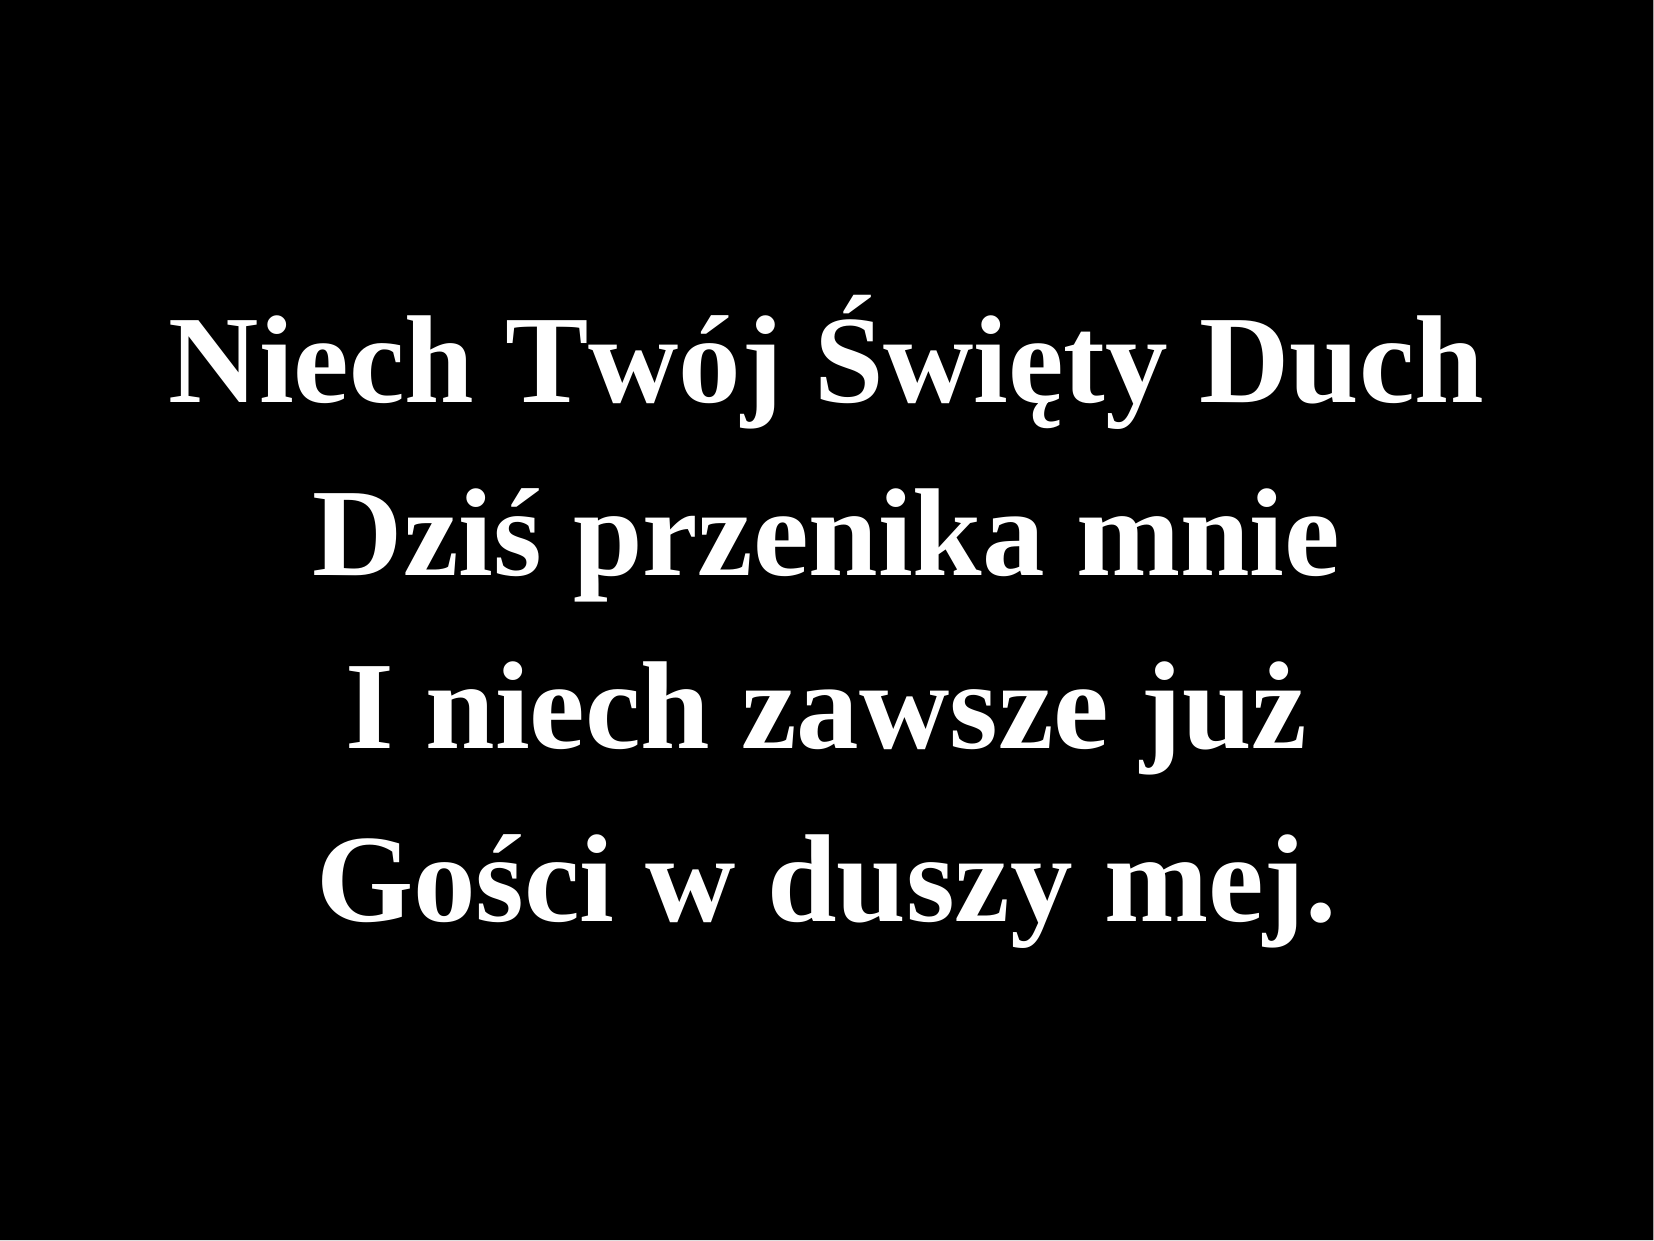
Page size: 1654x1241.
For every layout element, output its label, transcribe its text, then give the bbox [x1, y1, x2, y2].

title Niech Twój Święty Duch ppp Dziś przenika mnie ppp I niech zawsze już ppp Gości w duszy mej. [0, 0, 1654, 1241]
